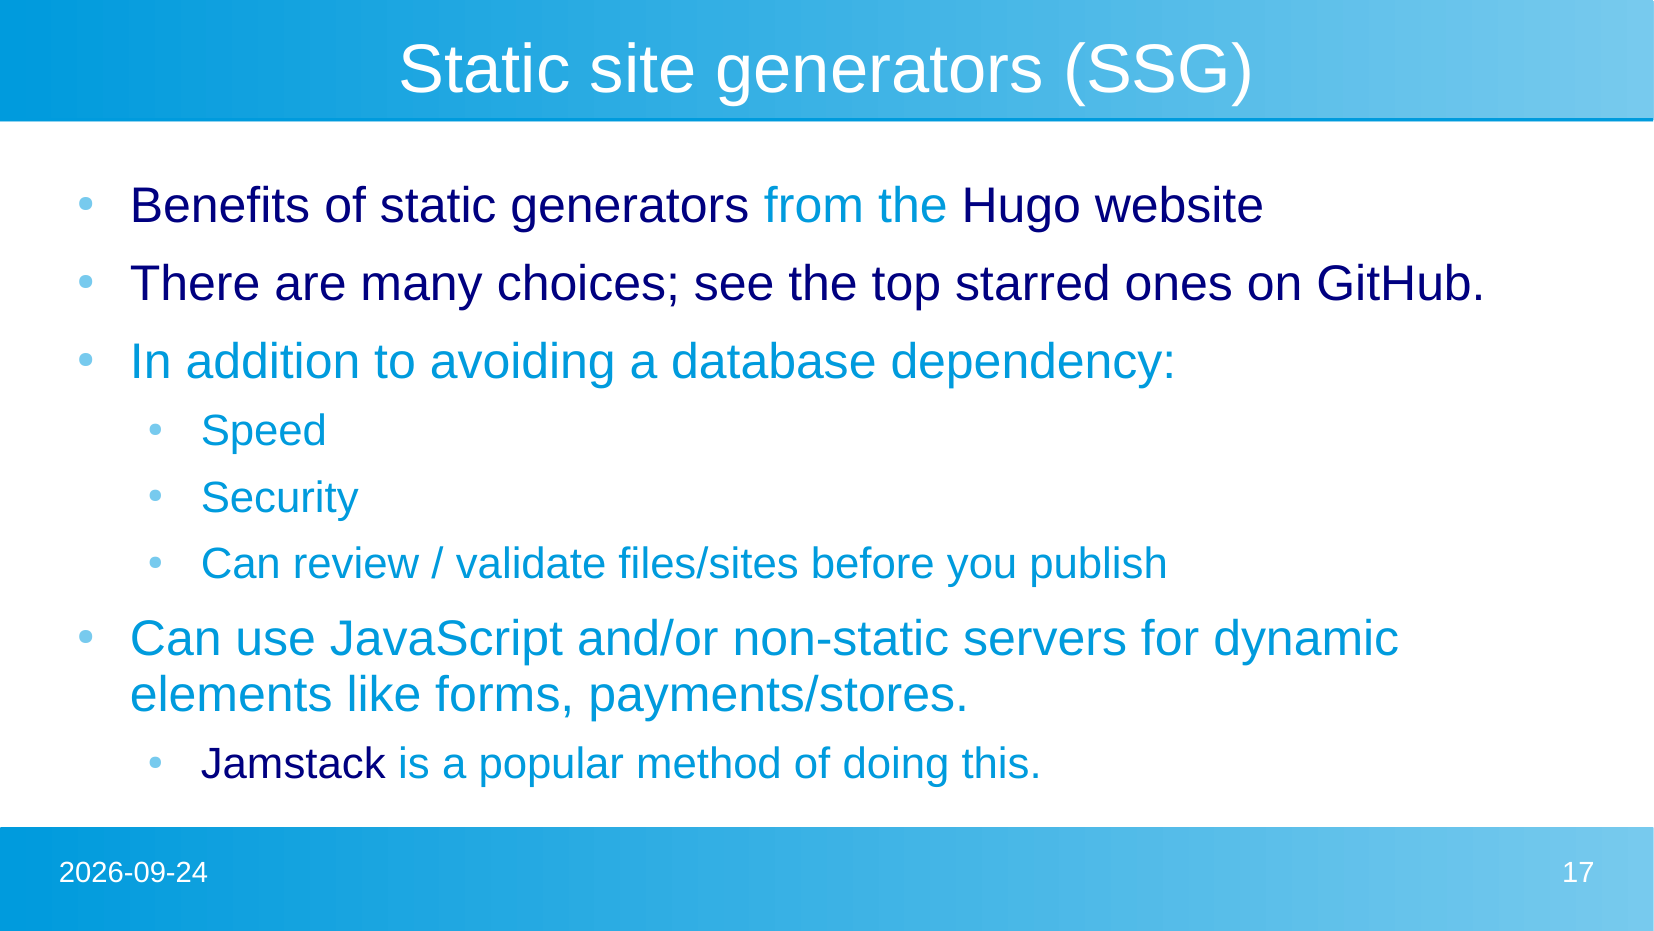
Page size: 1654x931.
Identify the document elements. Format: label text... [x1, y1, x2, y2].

list Benefits of static generators from the Hugo website There are many choices; see the top starred ones on GitHub. In addition to avoiding a database dependency: Speed Security Can review / validate files/sites before you publish Can use JavaScript and/or non-static servers for dynamic elements like forms, payments/stores. Jamstack is a popular method of doing this. [59, 177, 1595, 768]
title Static site generators (SSG) [59, 29, 1595, 108]
